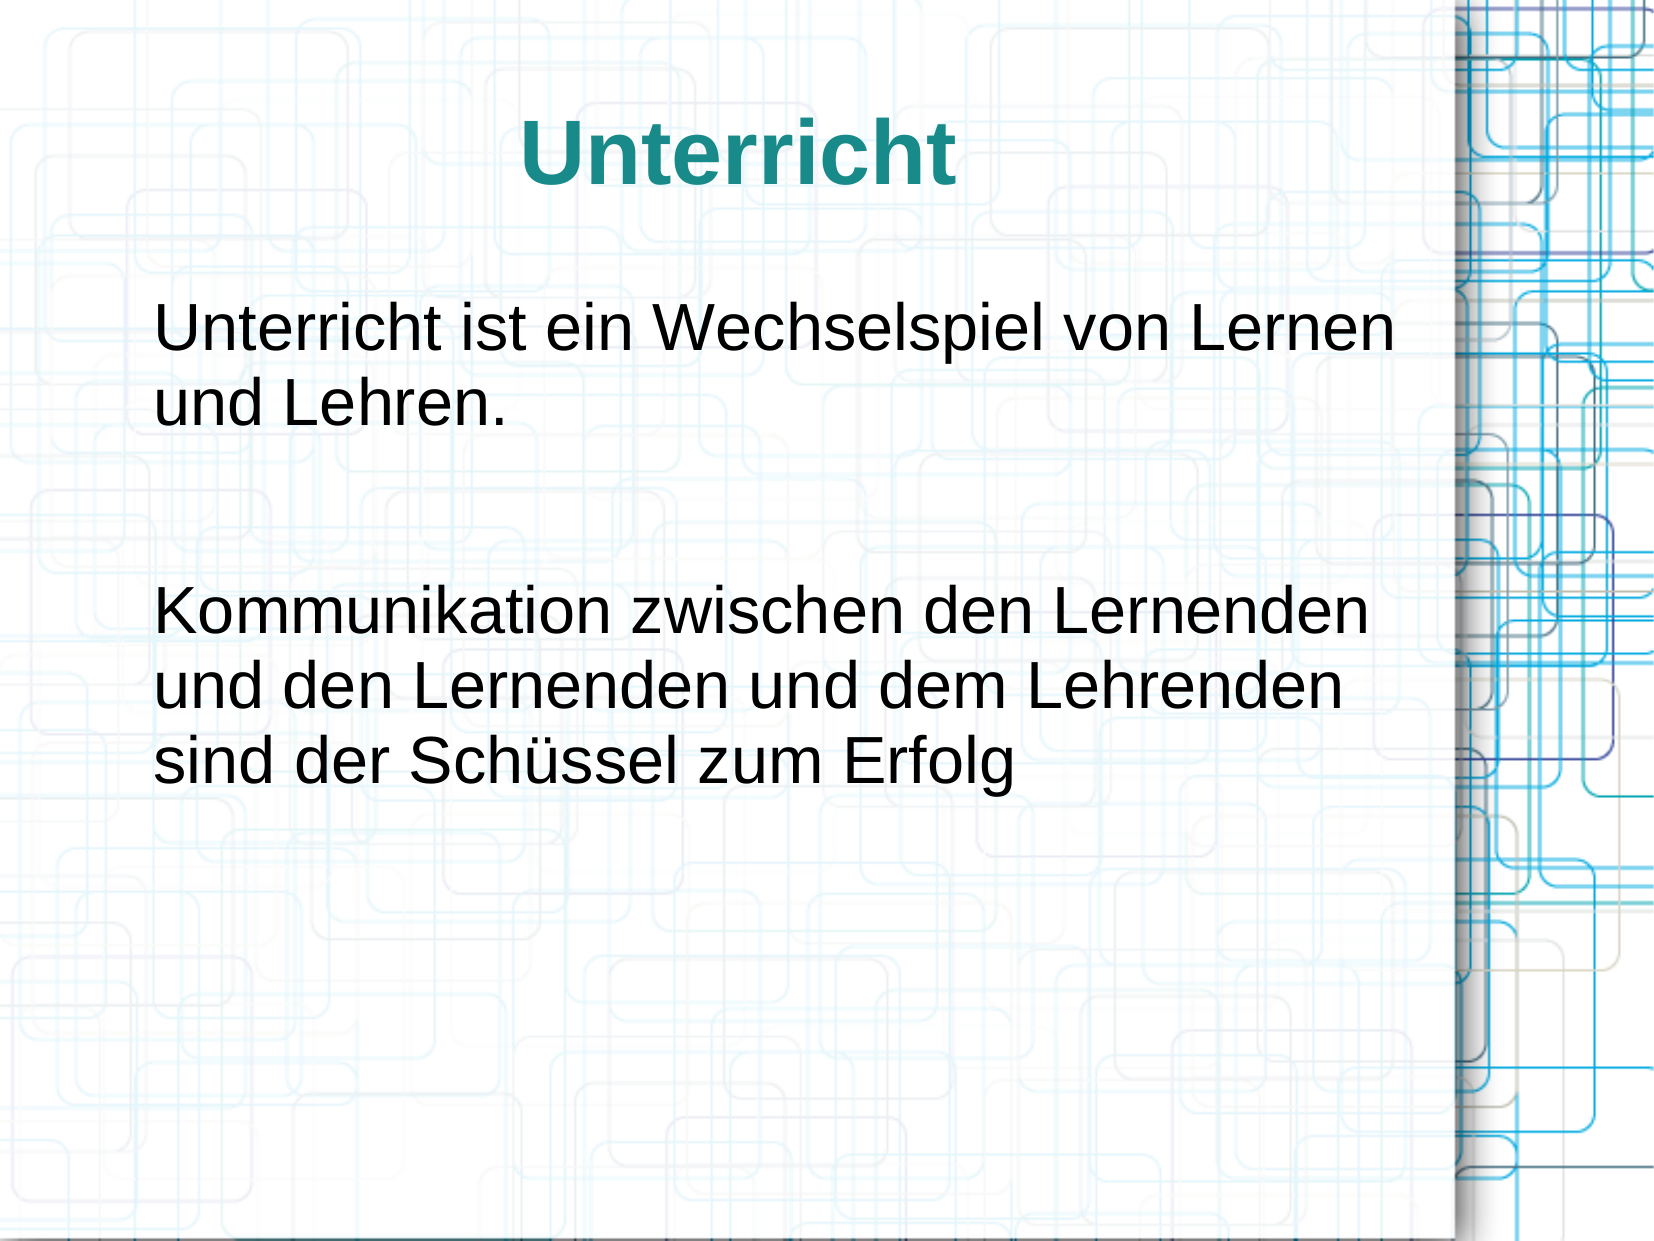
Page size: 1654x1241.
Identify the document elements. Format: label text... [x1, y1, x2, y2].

title Unterricht [59, 49, 1418, 257]
list Unterricht ist ein Wechselspiel von Lernen und Lehren. Kommunikation zwischen den Lernenden und den Lernenden und dem Lehrenden sind der Schüssel zum Erfolg [82, 290, 1418, 1109]
picture [0, 0, 1654, 1241]
